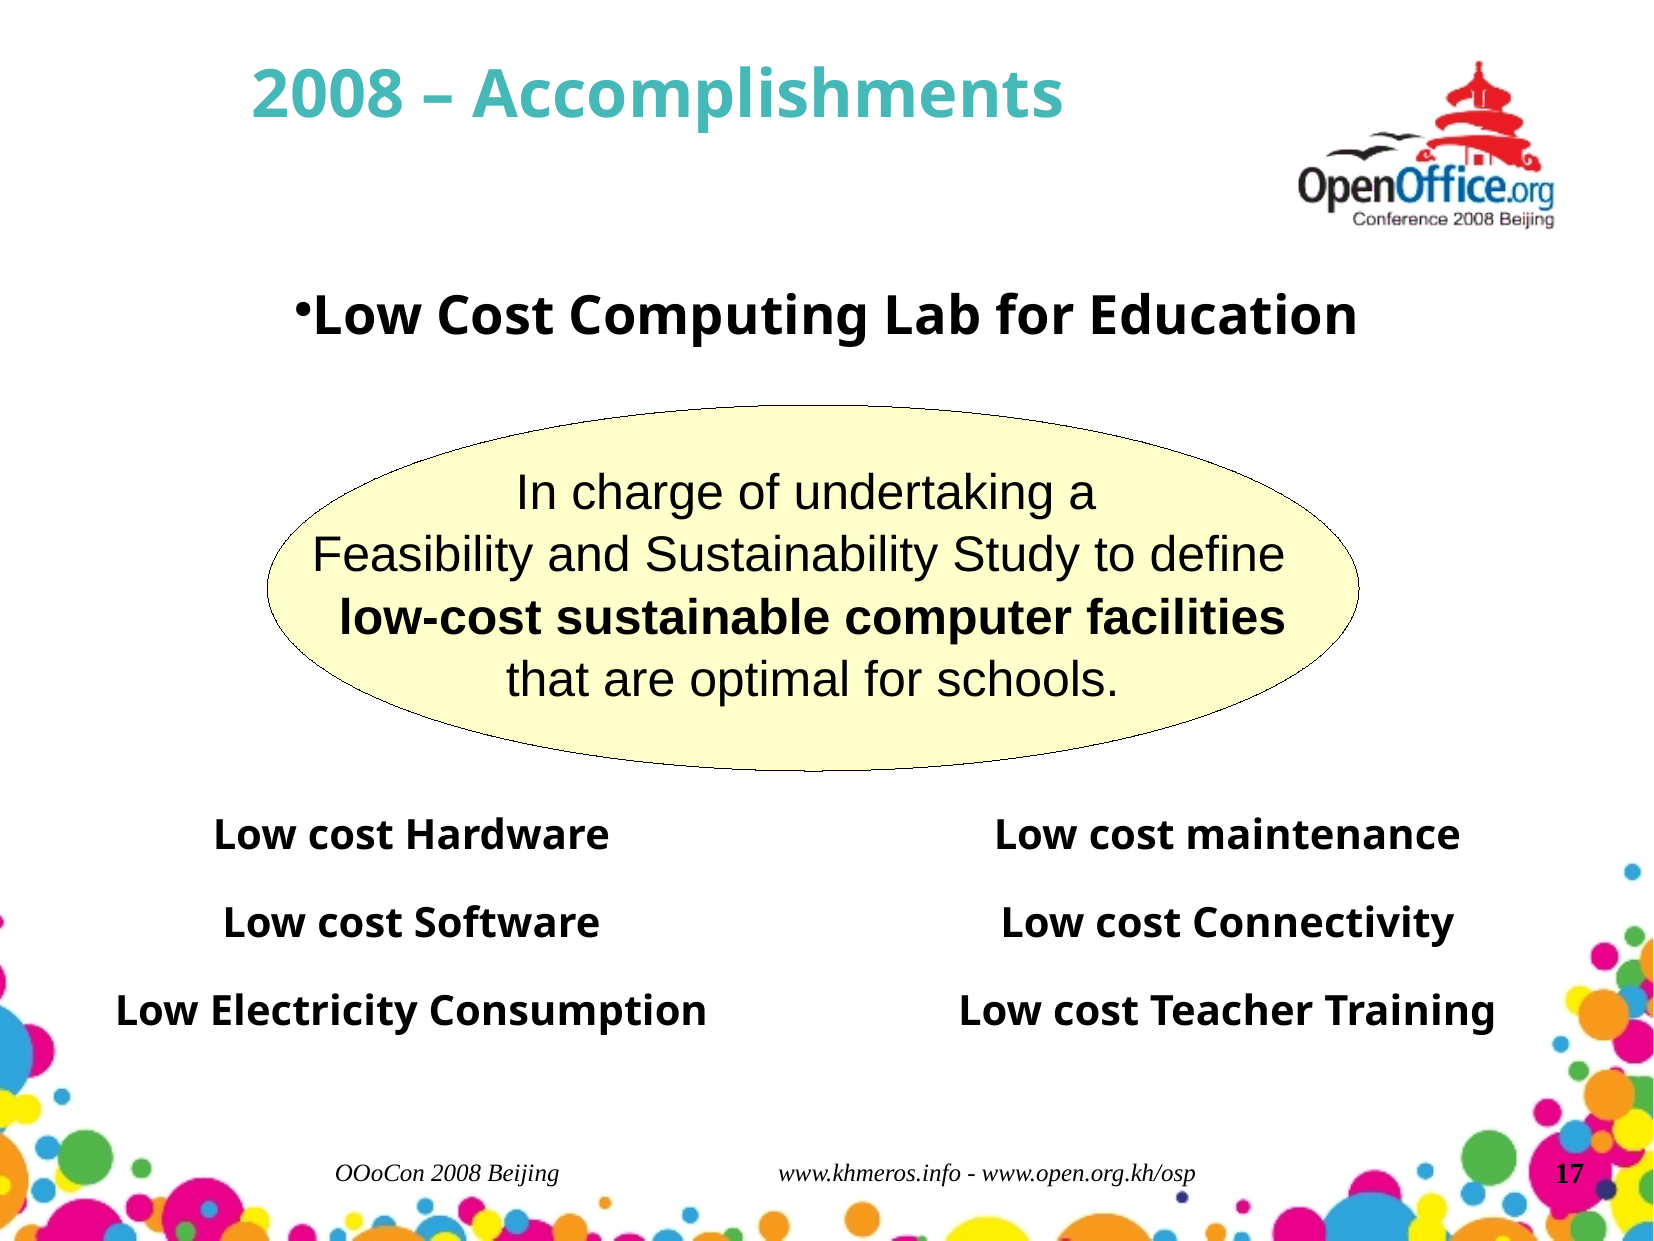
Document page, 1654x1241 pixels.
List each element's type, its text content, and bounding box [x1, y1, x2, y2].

text_box Low cost maintenance Low cost Connectivity Low cost Teacher Training [941, 795, 1514, 1136]
text_box In charge of undertaking a Feasibility and Sustainability Study to define low-cost sustainable computer facilities that are optimal for schools. [267, 405, 1360, 772]
text_box 2008 – Accomplishments [237, 44, 1080, 142]
text_box Low cost Hardware Low cost Software Low Electricity Consumption [98, 795, 725, 1136]
picture [0, 810, 1654, 1241]
picture [1285, 51, 1569, 250]
list Low Cost Computing Lab for Education [201, 273, 1452, 389]
